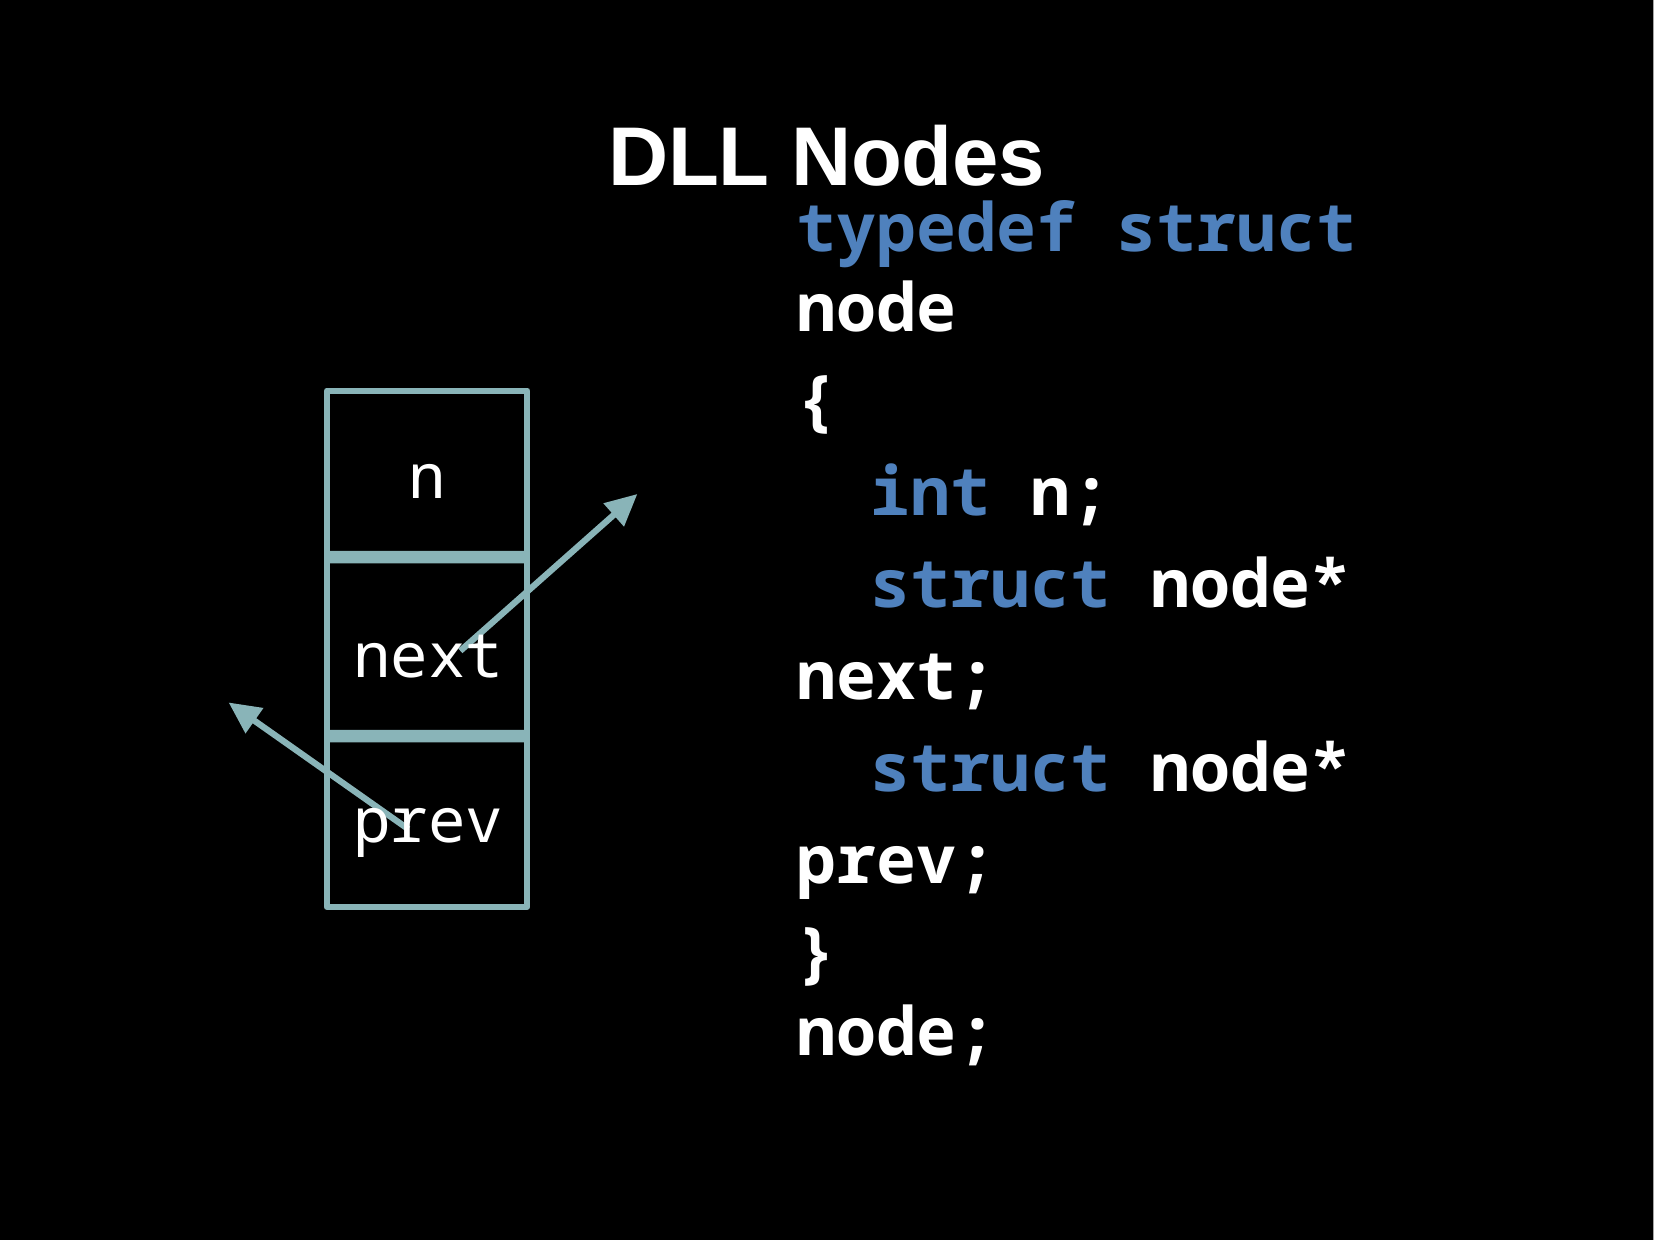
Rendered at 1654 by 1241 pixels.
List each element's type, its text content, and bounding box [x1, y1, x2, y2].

text_box typedef struct node { int n; struct node* next; struct node* prev; } node; [781, 331, 1577, 922]
text_box prev [338, 765, 548, 861]
text_box next [338, 600, 548, 695]
text_box n [393, 421, 488, 516]
text_box DLL Nodes [109, 46, 1545, 278]
